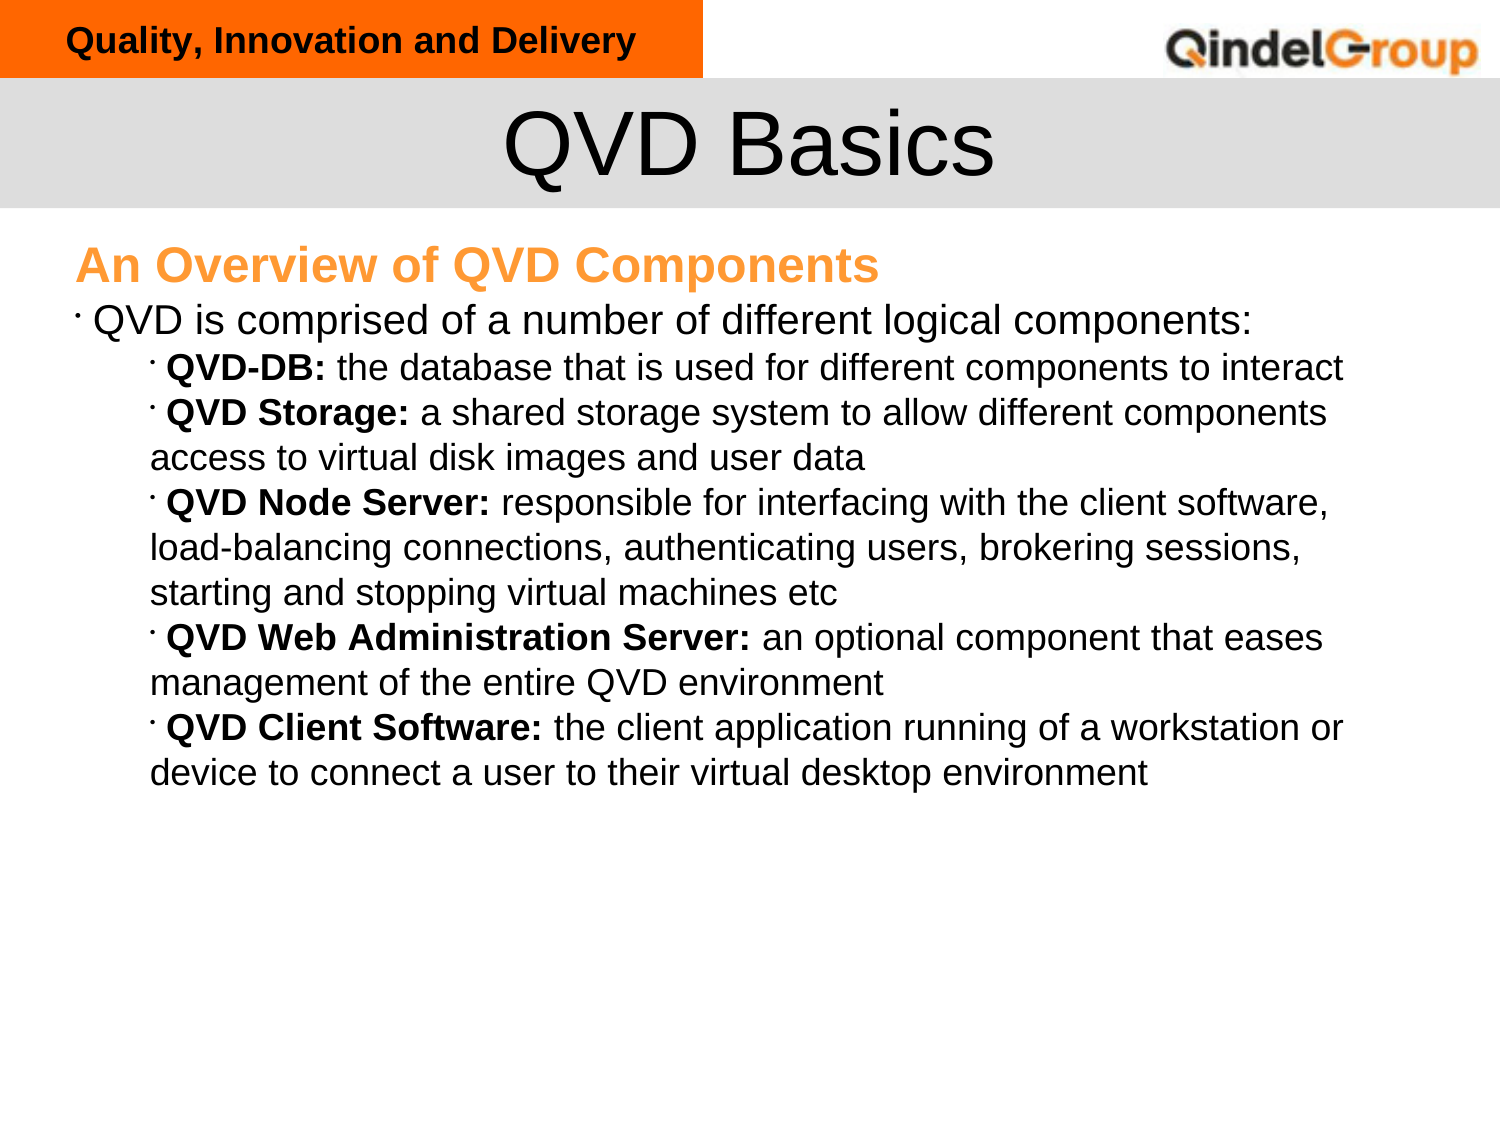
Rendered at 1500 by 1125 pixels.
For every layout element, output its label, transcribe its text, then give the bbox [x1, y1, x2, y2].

title QVD Basics [75, 45, 1426, 224]
text_box An Overview of QVD Components QVD is comprised of a number of different logical components: QVD-DB: the database that is used for different components to interact QVD Storage: a shared storage system to allow different components access to virtual disk images and user data QVD Node Server: responsible for interfacing with the client software, load-balancing connections, authenticating users, brokering sessions, starting and stopping virtual machines etc QVD Web Administration Server: an optional component that eases management of the entire QVD environment QVD Client Software: the client application running of a workstation or device to connect a user to their virtual desktop environment [60, 224, 1426, 801]
picture [1163, 23, 1481, 78]
